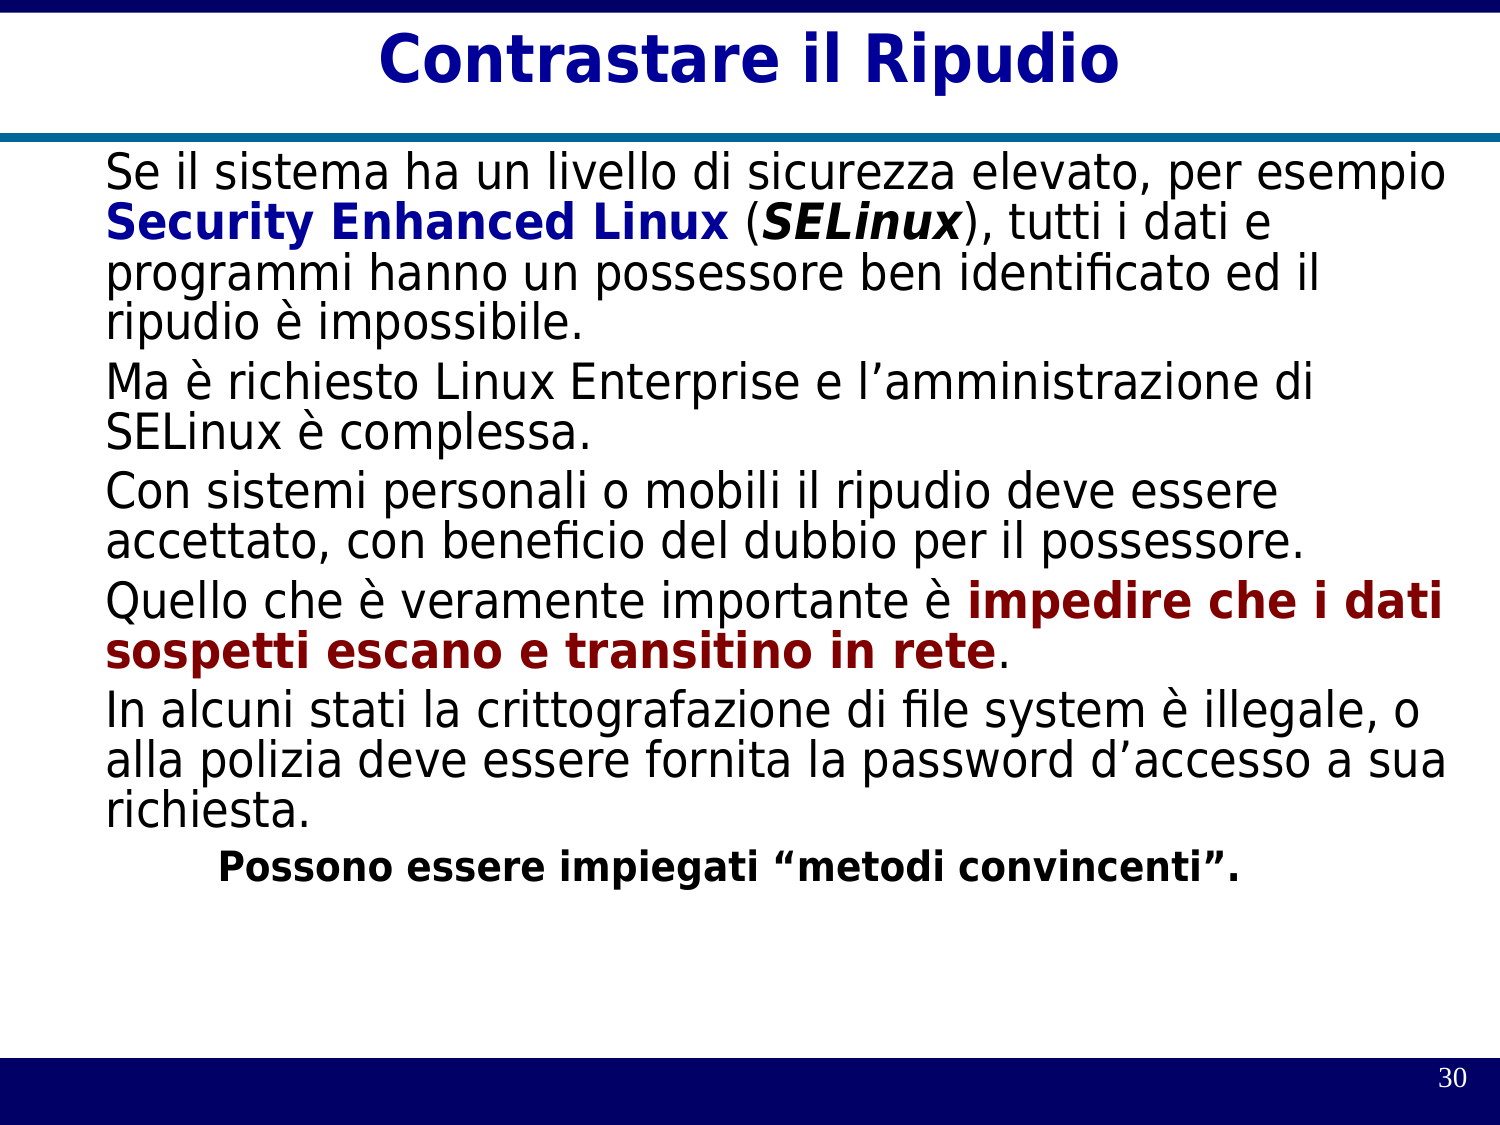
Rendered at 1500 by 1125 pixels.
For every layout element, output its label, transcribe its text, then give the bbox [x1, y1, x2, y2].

title Contrastare il Ripudio [30, 0, 1471, 126]
list Se il sistema ha un livello di sicurezza elevato, per esempio Security Enhanced Linux (SELinux), tutti i dati e programmi hanno un possessore ben identificato ed il ripudio è impossibile. Ma è richiesto Linux Enterprise e l’amministrazione di SELinux è complessa. Con sistemi personali o mobili il ripudio deve essere accettato, con beneficio del dubbio per il possessore. Quello che è veramente importante è impedire che i dati sospetti escano e transitino in rete. In alcuni stati la crittografazione di file system è illegale, o alla polizia deve essere fornita la password d’accesso a sua richiesta. Possono essere impiegati “metodi convincenti”. [30, 149, 1471, 1021]
